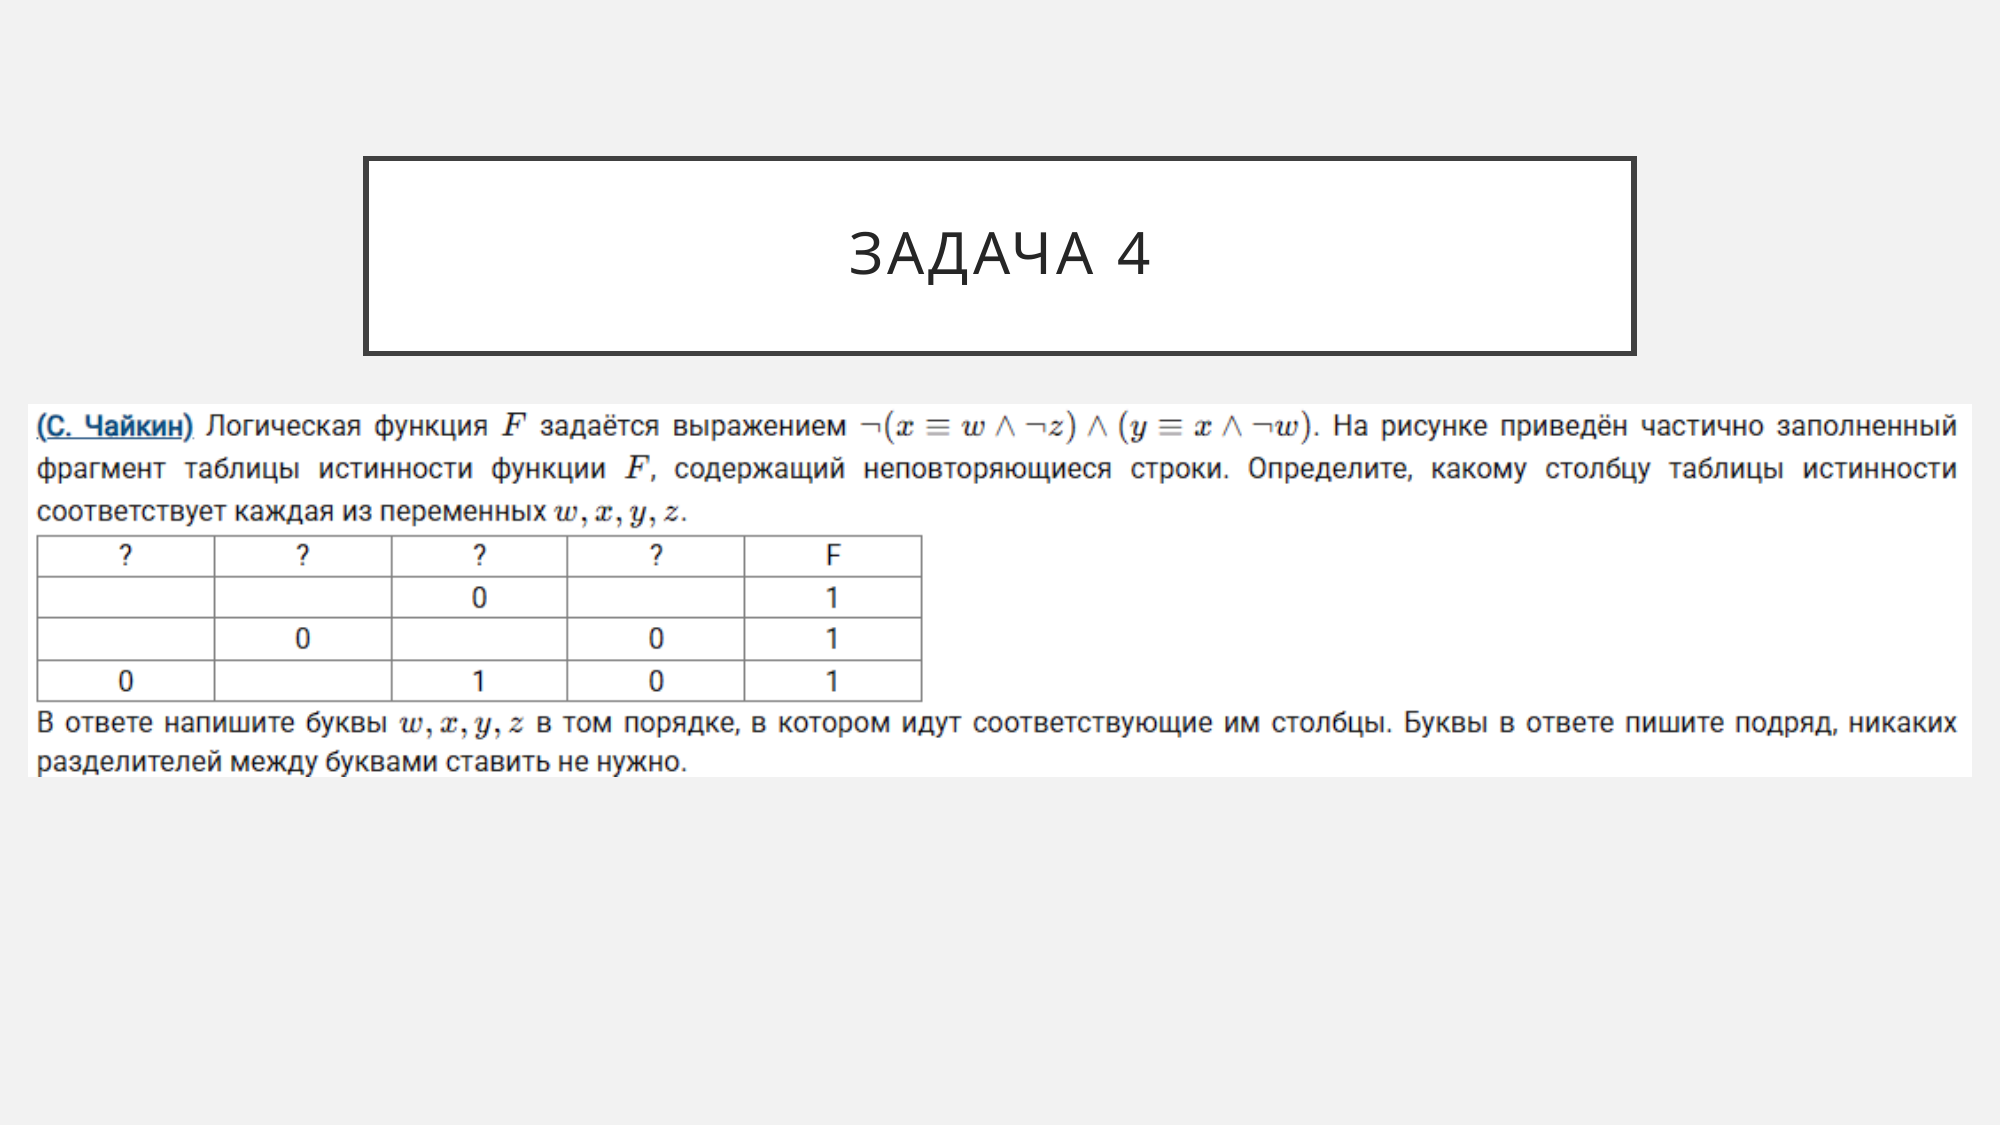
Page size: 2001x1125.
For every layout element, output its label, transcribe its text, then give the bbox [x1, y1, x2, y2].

picture [28, 404, 1972, 777]
title Задача 4 [366, 158, 1634, 354]
